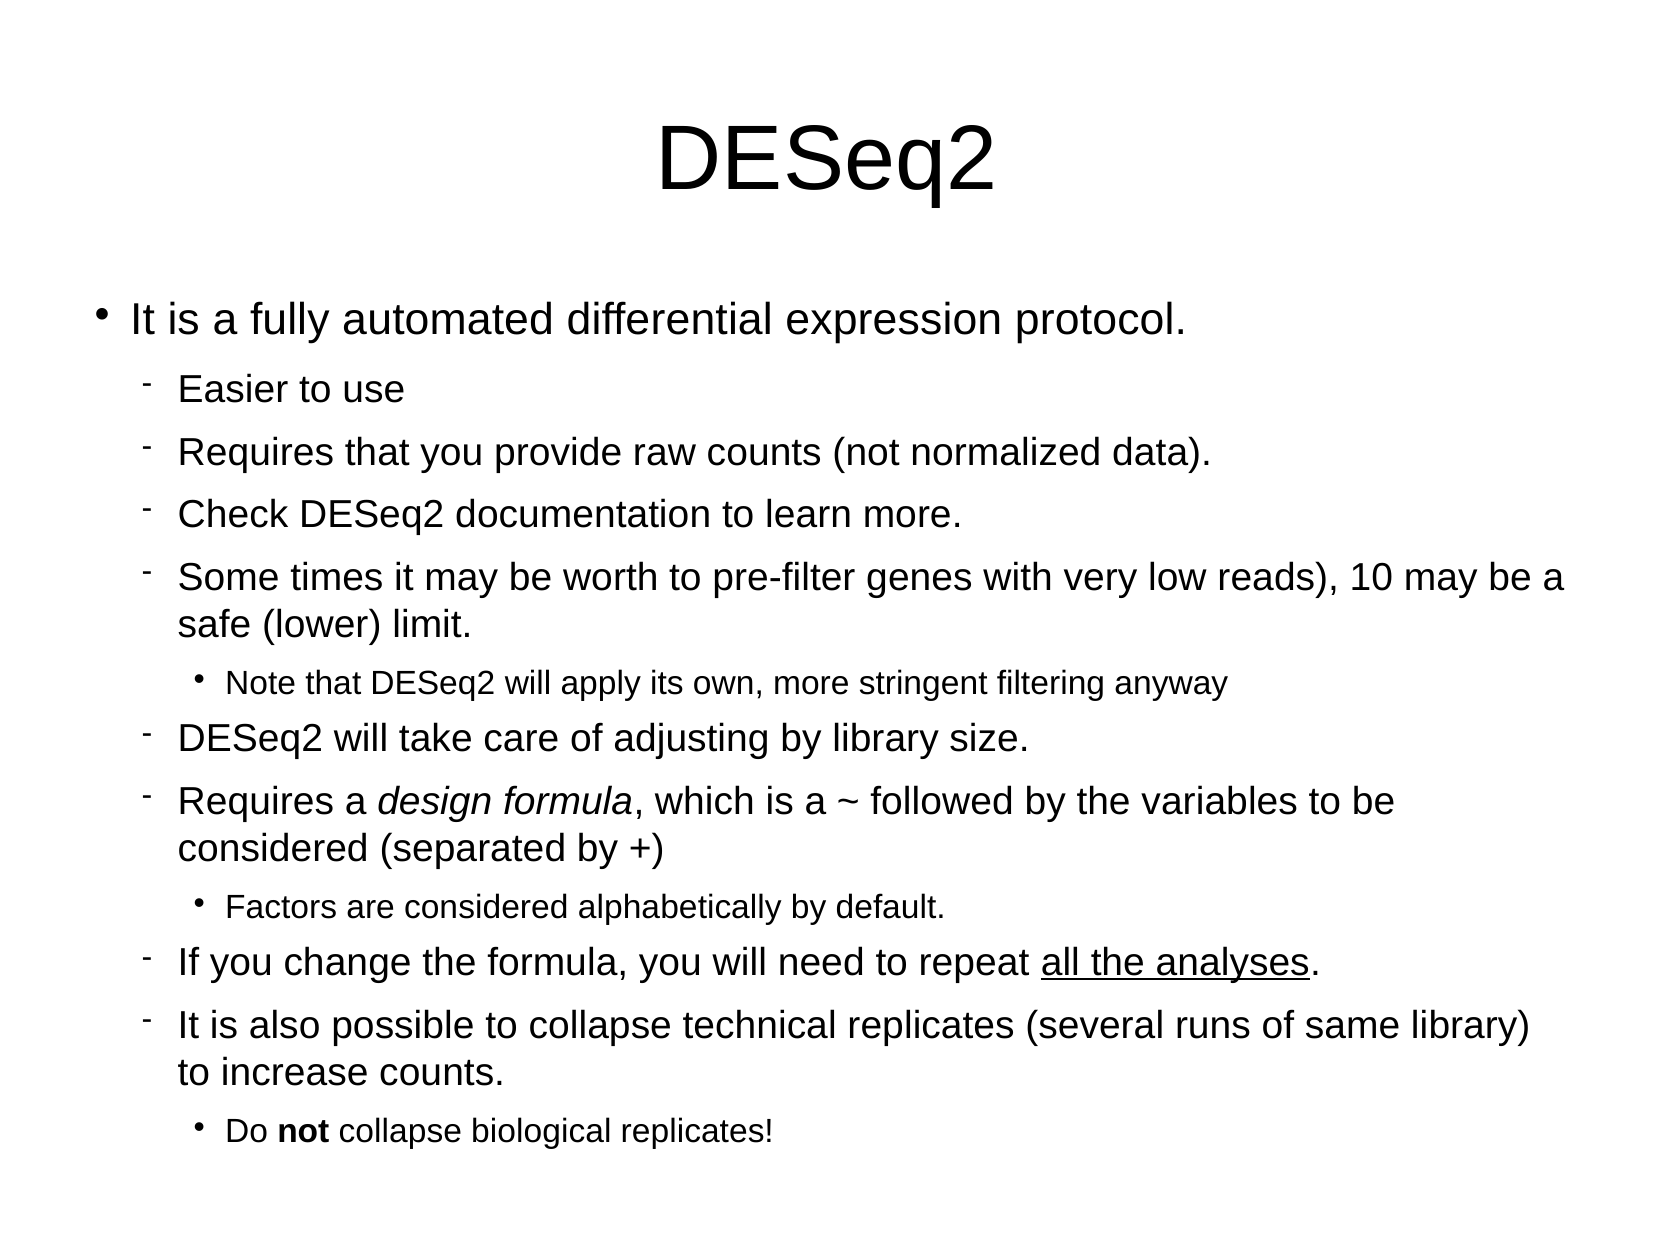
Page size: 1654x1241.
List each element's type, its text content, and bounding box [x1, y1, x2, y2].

text_box It is a fully automated differential expression protocol. Easier to use Requires that you provide raw counts (not normalized data). Check DESeq2 documentation to learn more. Some times it may be worth to pre-filter genes with very low reads), 10 may be a safe (lower) limit. Note that DESeq2 will apply its own, more stringent filtering anyway DESeq2 will take care of adjusting by library size. Requires a design formula, which is a ~ followed by the variables to be considered (separated by +) Factors are considered alphabetically by default. If you change the formula, you will need to repeat all the analyses. It is also possible to collapse technical replicates (several runs of same library) to increase counts. Do not collapse biological replicates! [82, 290, 1571, 1158]
text_box DESeq2 [82, 49, 1571, 257]
